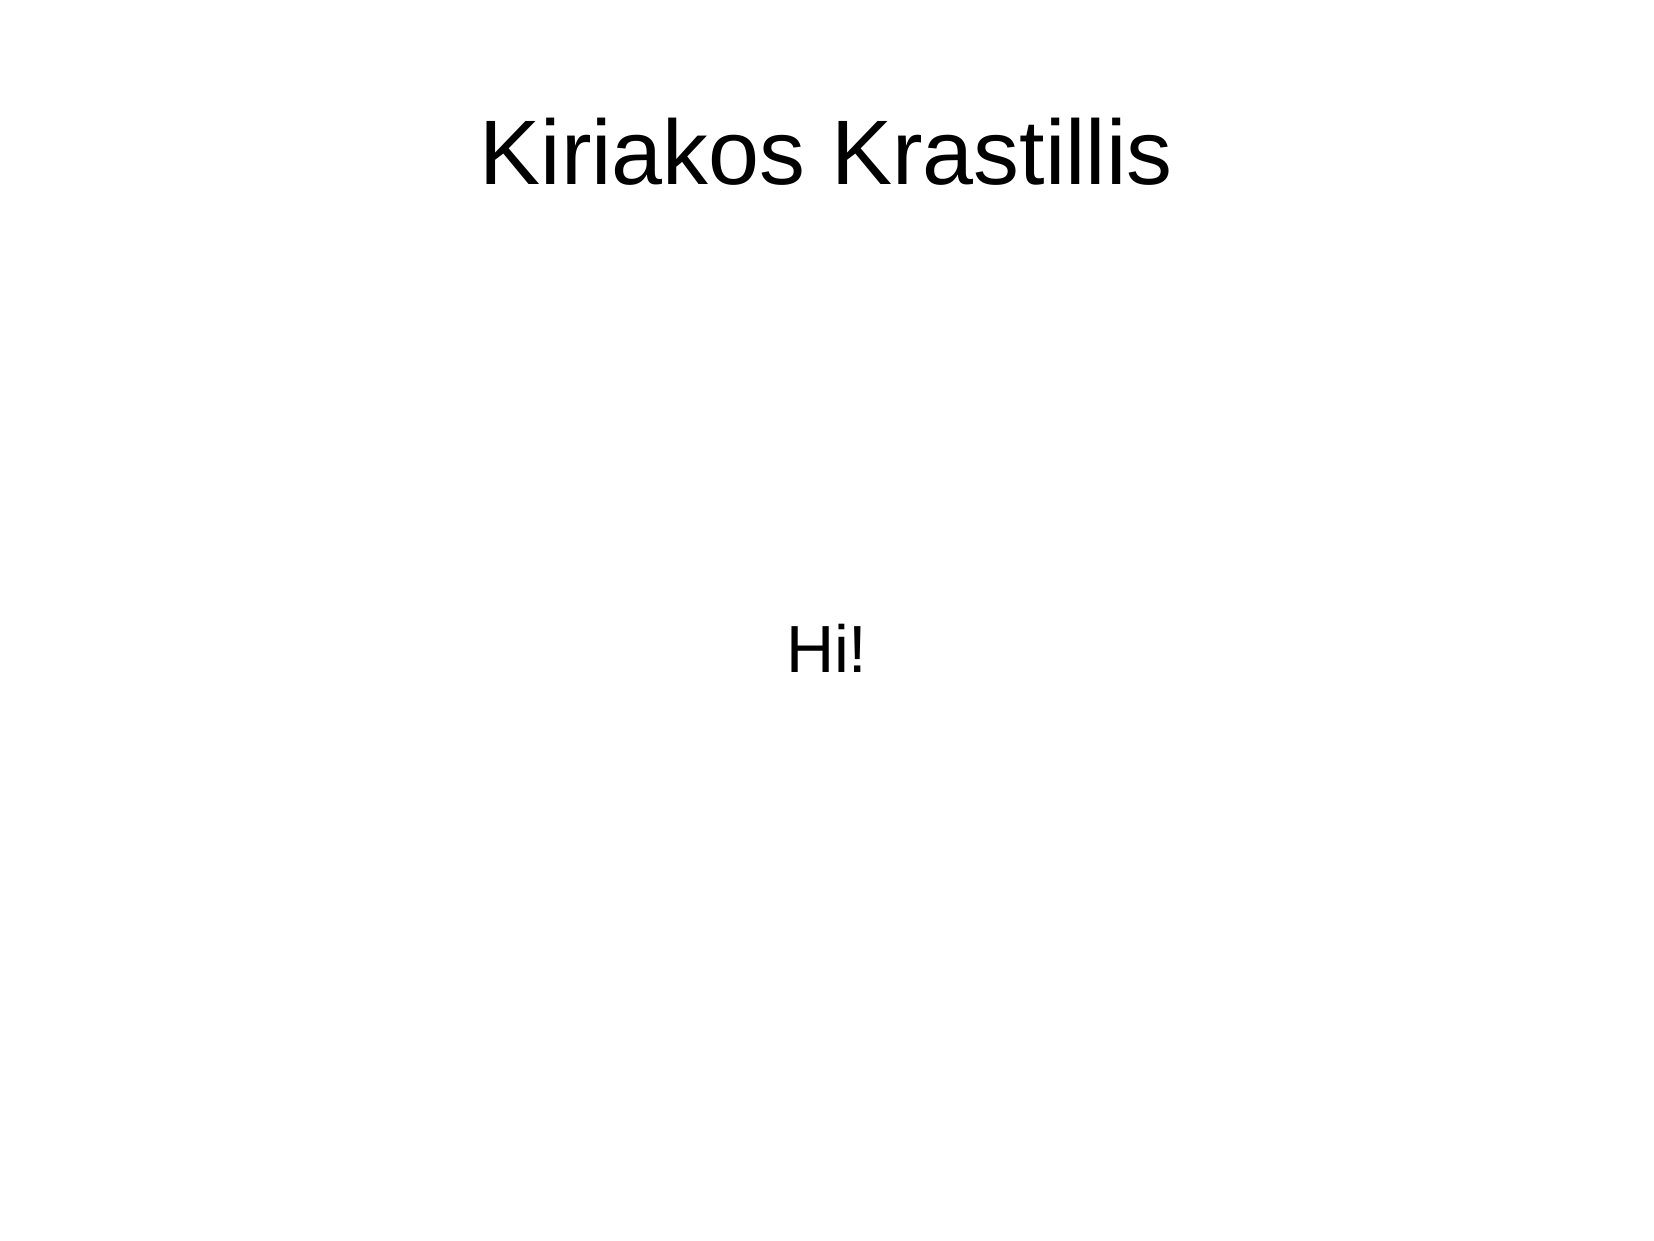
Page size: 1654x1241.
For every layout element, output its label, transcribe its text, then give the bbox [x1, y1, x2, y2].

subtitle Hi! [82, 290, 1571, 1010]
title Kiriakos Krastillis [82, 49, 1571, 257]
